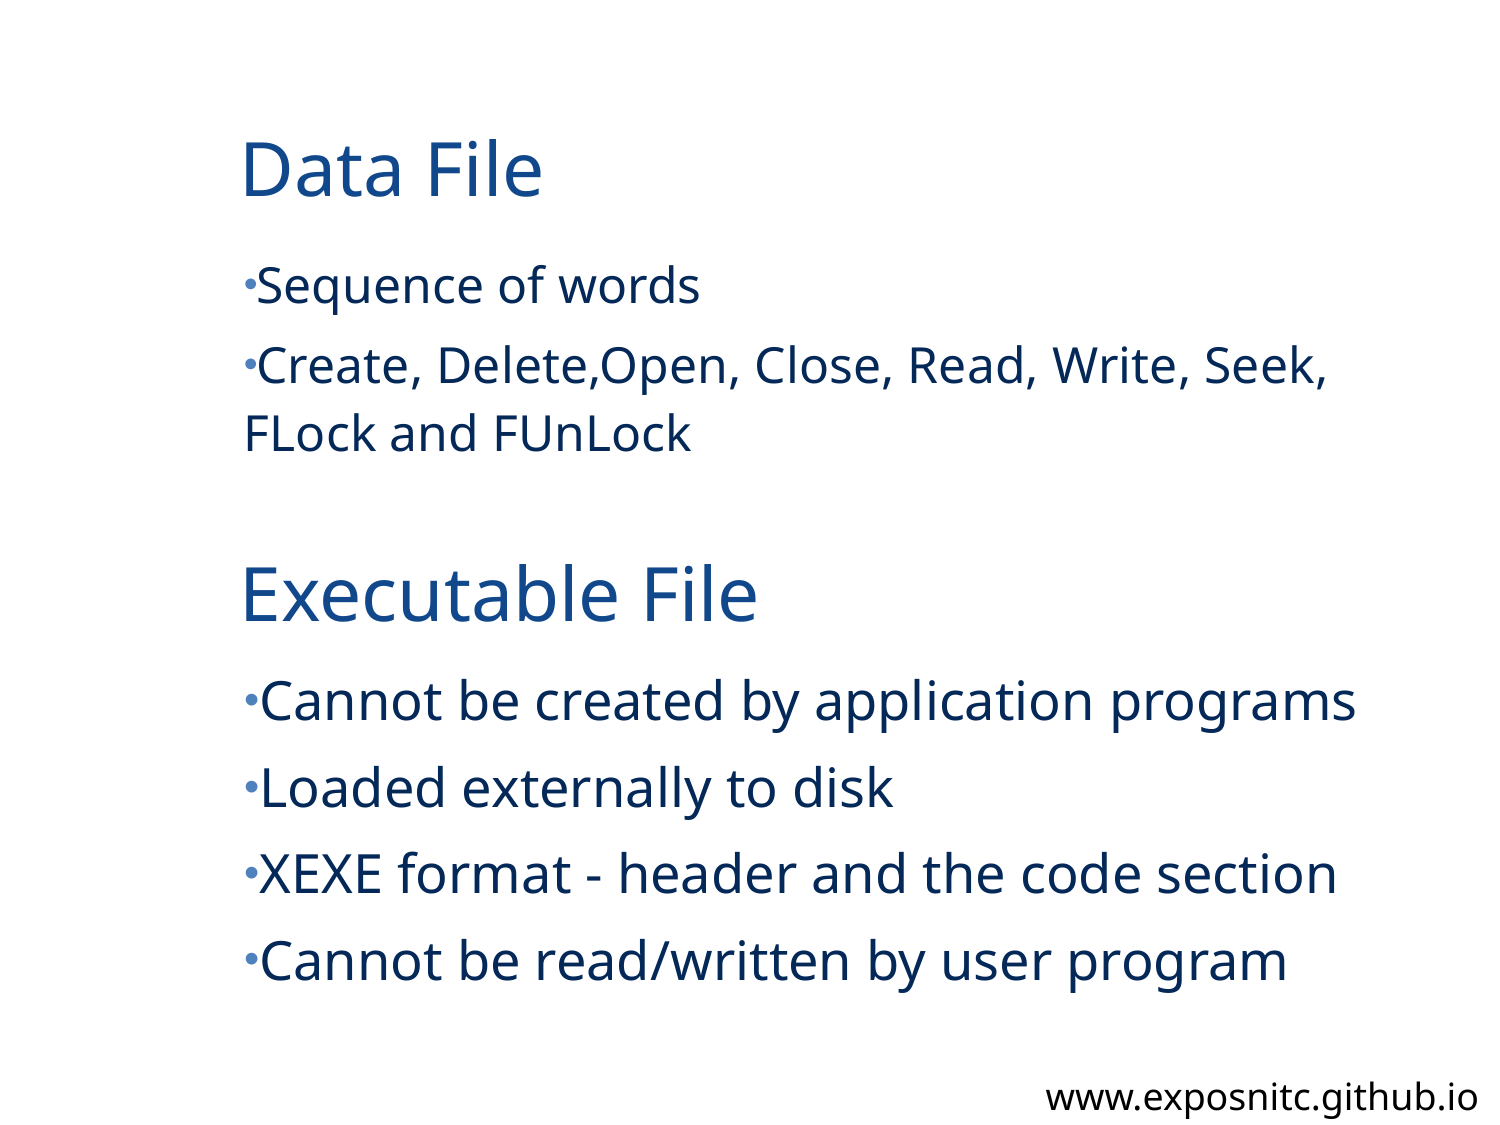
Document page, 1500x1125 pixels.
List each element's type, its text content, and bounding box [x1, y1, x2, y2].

text_box Data File [224, 75, 1440, 226]
title Executable File [225, 512, 1440, 651]
subtitle Cannot be created by application programs Loaded externally to disk XEXE format - header and the code section Cannot be read/written by user program [225, 662, 1440, 1022]
text_box Sequence of words Create, Delete,Open, Close, Read, Write, Seek, FLock and FUnLock [224, 249, 1440, 475]
text_box www.exposnitc.github.io [1025, 1065, 1500, 1125]
